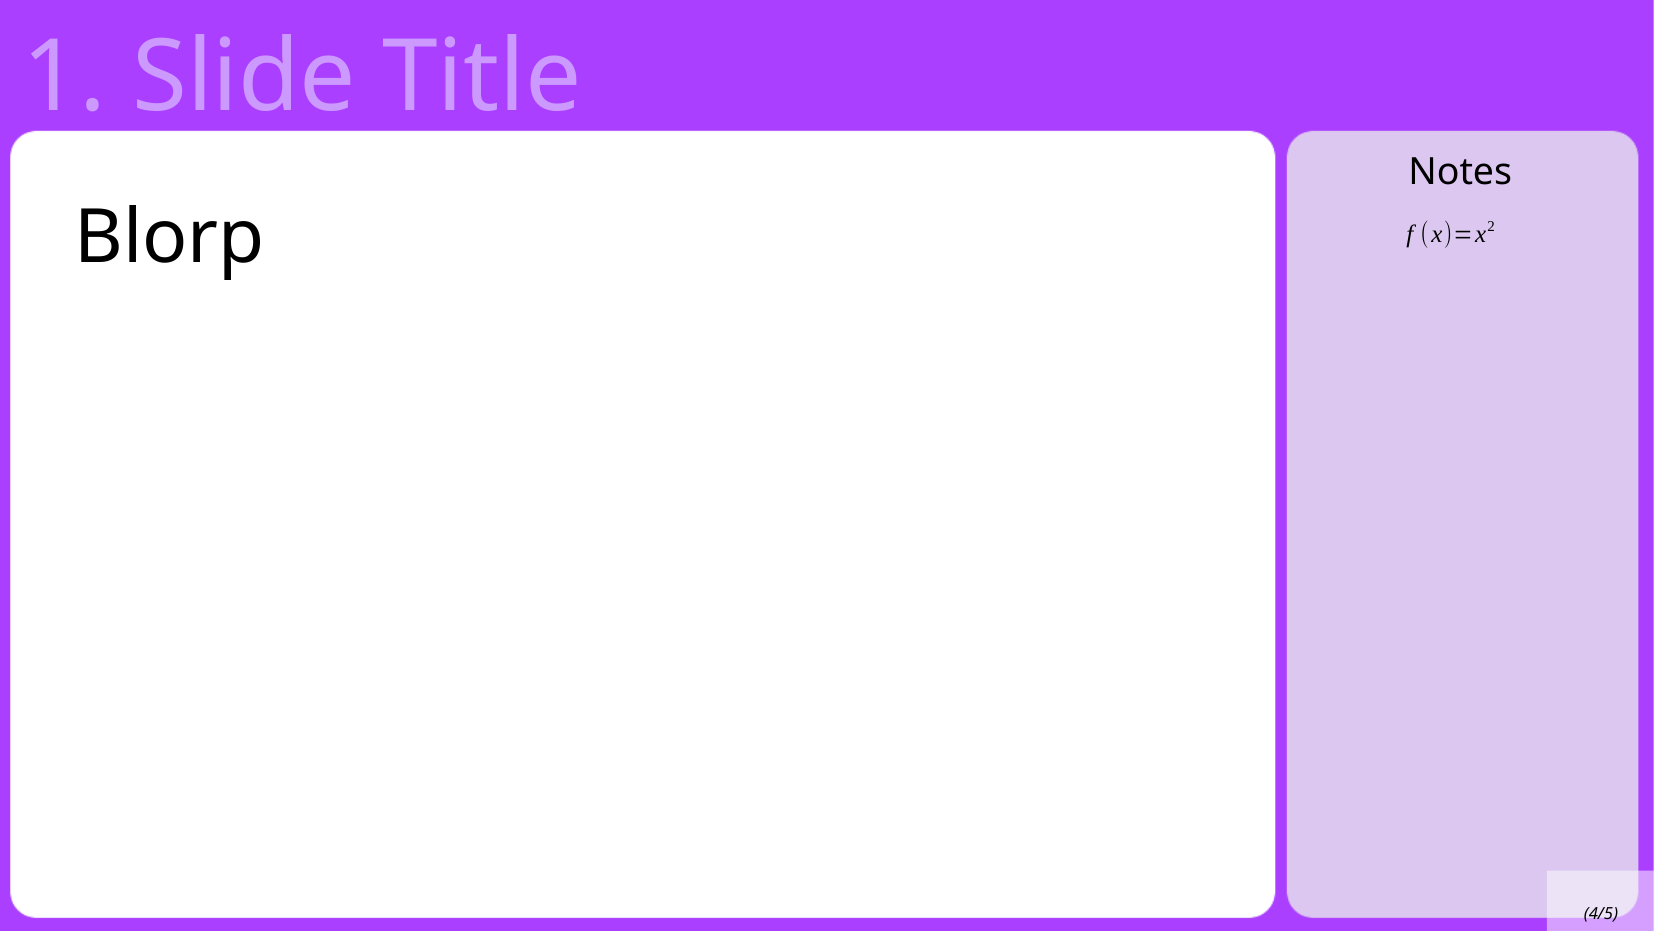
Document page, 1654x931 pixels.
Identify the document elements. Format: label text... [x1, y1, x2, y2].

chart [1400, 217, 1502, 251]
text_box Blorp [74, 182, 917, 376]
title 1. Slide Title [22, 13, 1511, 130]
picture [0, 0, 1654, 931]
text_box Notes [1290, 141, 1631, 199]
text_box (<number>/5) [1546, 877, 1654, 931]
